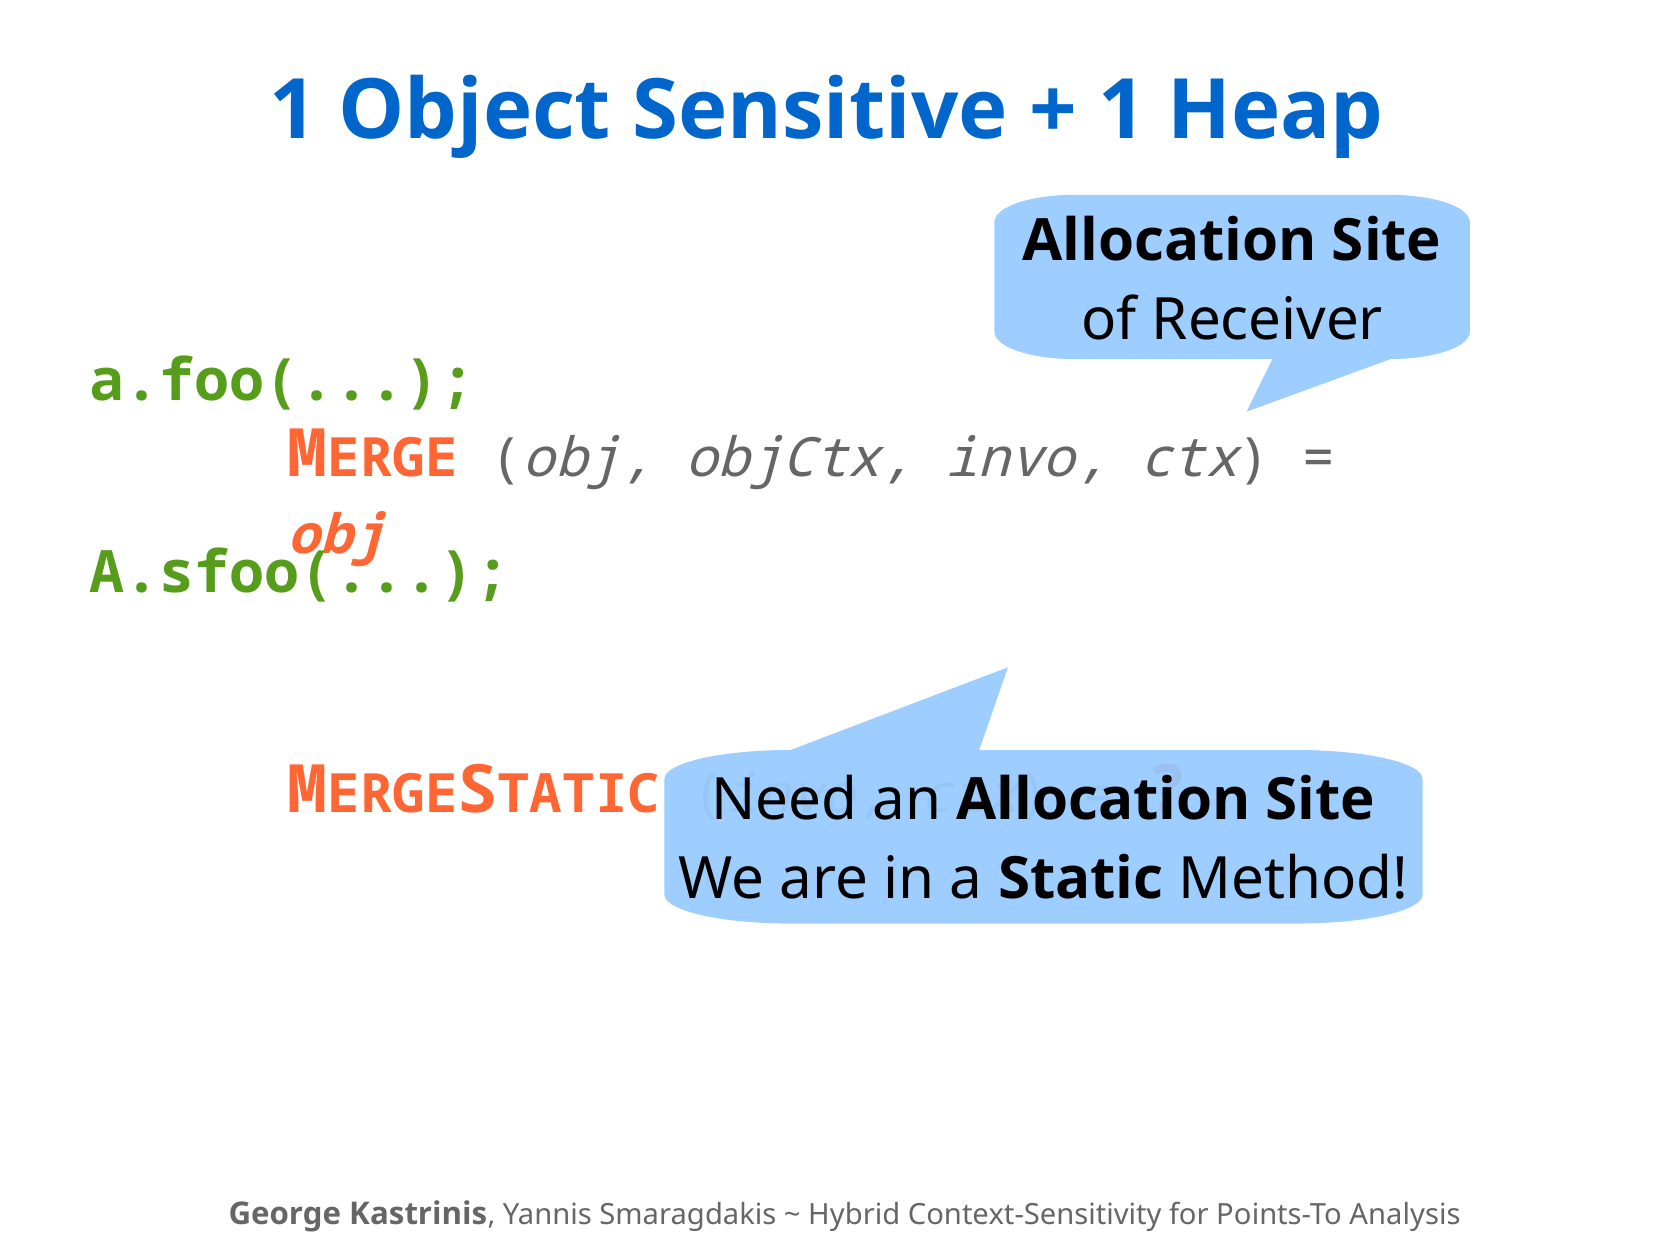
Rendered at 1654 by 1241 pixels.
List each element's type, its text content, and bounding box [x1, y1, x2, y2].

text_box Need an Allocation Site We are in a Static Method! [664, 667, 1423, 924]
text_box a.foo(...); [74, 330, 427, 404]
text_box A.sfoo(...); [74, 523, 456, 597]
text_box Allocation Site of Receiver [994, 194, 1470, 412]
text_box MERGE (obj, objCtx, invo, ctx) = obj MERGESTATIC (invo, ctx) = ? [273, 397, 1381, 672]
text_box 1 Object Sensitive + 1 Heap [183, 41, 1471, 150]
